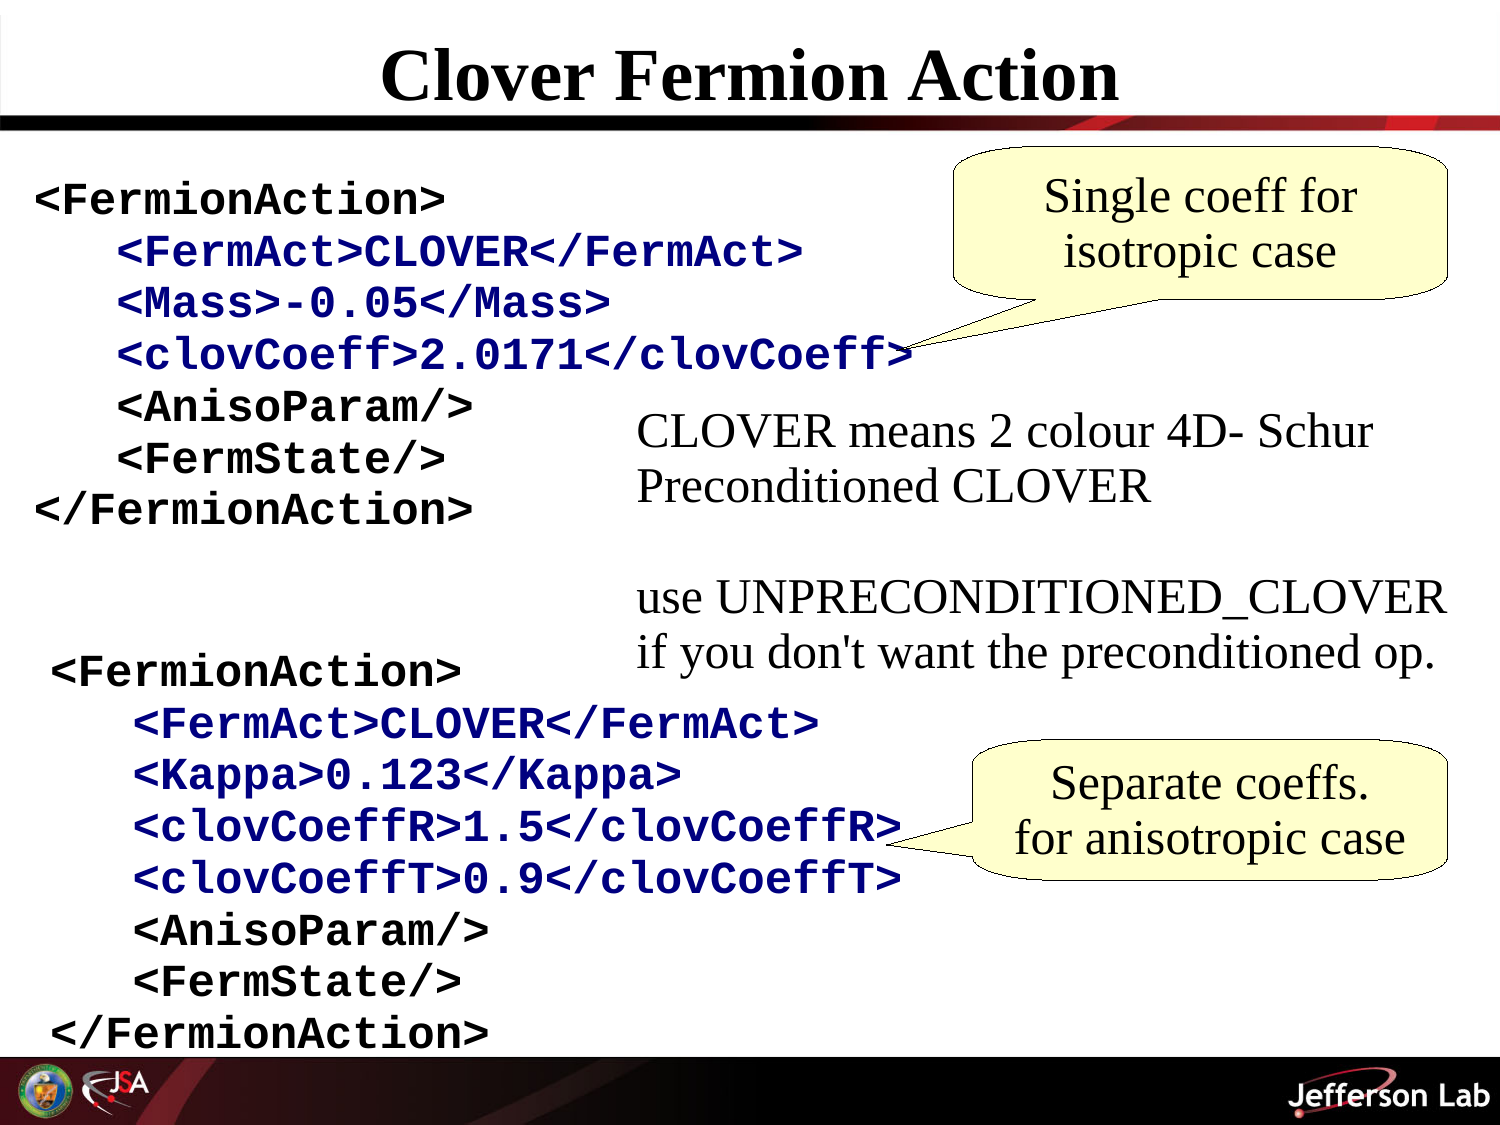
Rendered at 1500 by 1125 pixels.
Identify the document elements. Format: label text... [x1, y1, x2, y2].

title Clover Fermion Action [112, 7, 1388, 143]
picture [0, 0, 1500, 1125]
text_box <FermionAction> <FermAct>CLOVER</FermAct> <Kappa>0.123</Kappa> <clovCoeffR>1.5</clovCoeffR> <clovCoeffT>0.9</clovCoeffT> <AnisoParam/> <FermState/> </FermionAction> [35, 641, 976, 1070]
text_box CLOVER means 2 colour 4D- Schur Preconditioned CLOVER use UNPRECONDITIONED_CLOVER if you don't want the preconditioned op. [621, 395, 1478, 687]
text_box Separate coeffs. for anisotropic case [886, 739, 1448, 881]
text_box <FermionAction> <FermAct>CLOVER</FermAct> <Mass>-0.05</Mass> <clovCoeff>2.0171</clovCoeff> <AnisoParam/> <FermState/> </FermionAction> [19, 169, 960, 547]
text_box Single coeff for isotropic case [896, 146, 1448, 351]
